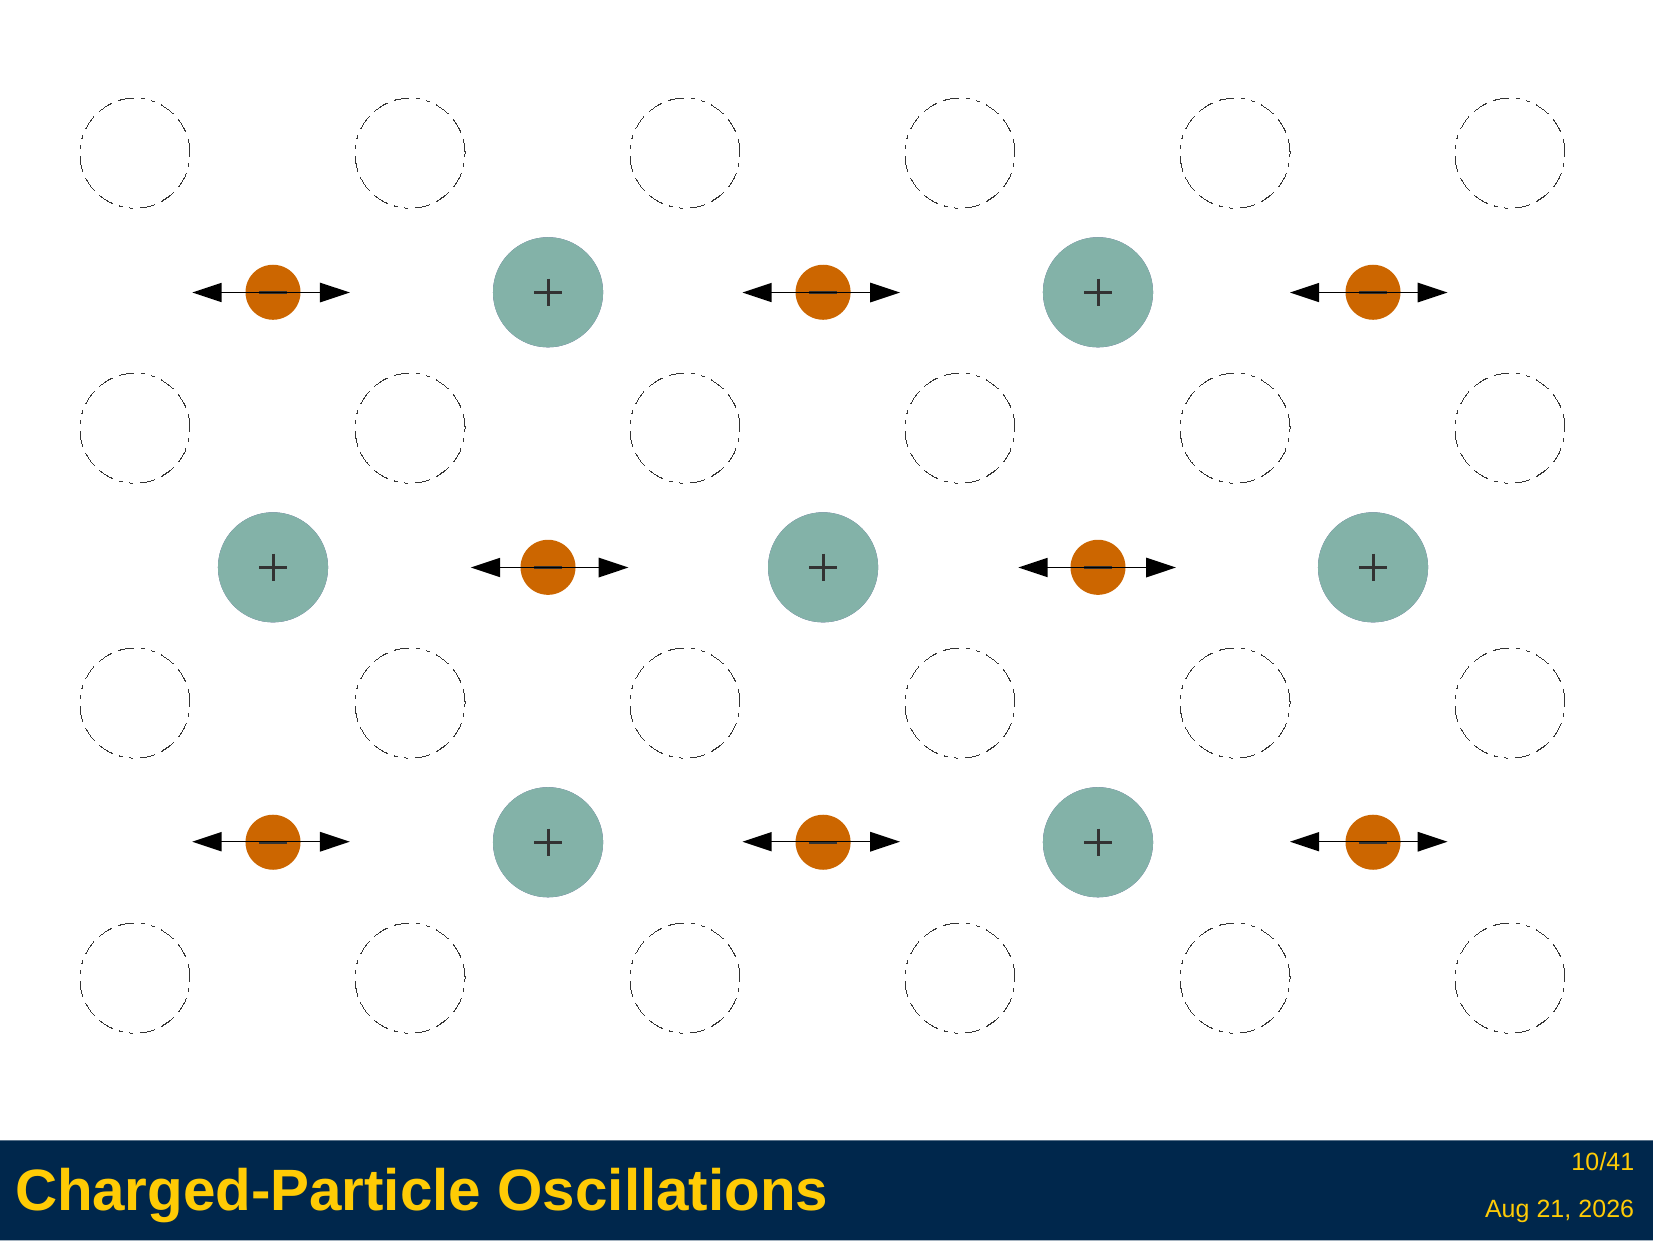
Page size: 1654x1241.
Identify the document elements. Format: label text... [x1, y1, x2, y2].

text_box [1345, 842, 1401, 870]
text_box [245, 842, 301, 870]
title Charged-Particle Oscillations [14, 1140, 1380, 1241]
text_box [795, 293, 851, 320]
text_box [1345, 264, 1401, 292]
text_box [795, 814, 851, 841]
text_box [795, 264, 851, 292]
text_box [520, 539, 576, 567]
text_box [1042, 237, 1154, 348]
text_box [245, 293, 301, 320]
text_box [492, 237, 604, 348]
text_box [1070, 539, 1126, 567]
text_box [492, 787, 604, 898]
text_box [1345, 293, 1401, 320]
text_box [768, 512, 879, 623]
text_box [1070, 568, 1126, 595]
text_box [1317, 512, 1429, 623]
text_box [795, 842, 851, 870]
text_box [217, 512, 329, 623]
text_box [245, 814, 301, 841]
text_box [1042, 787, 1154, 898]
text_box [245, 264, 301, 292]
text_box [1345, 814, 1401, 841]
text_box [520, 568, 576, 595]
